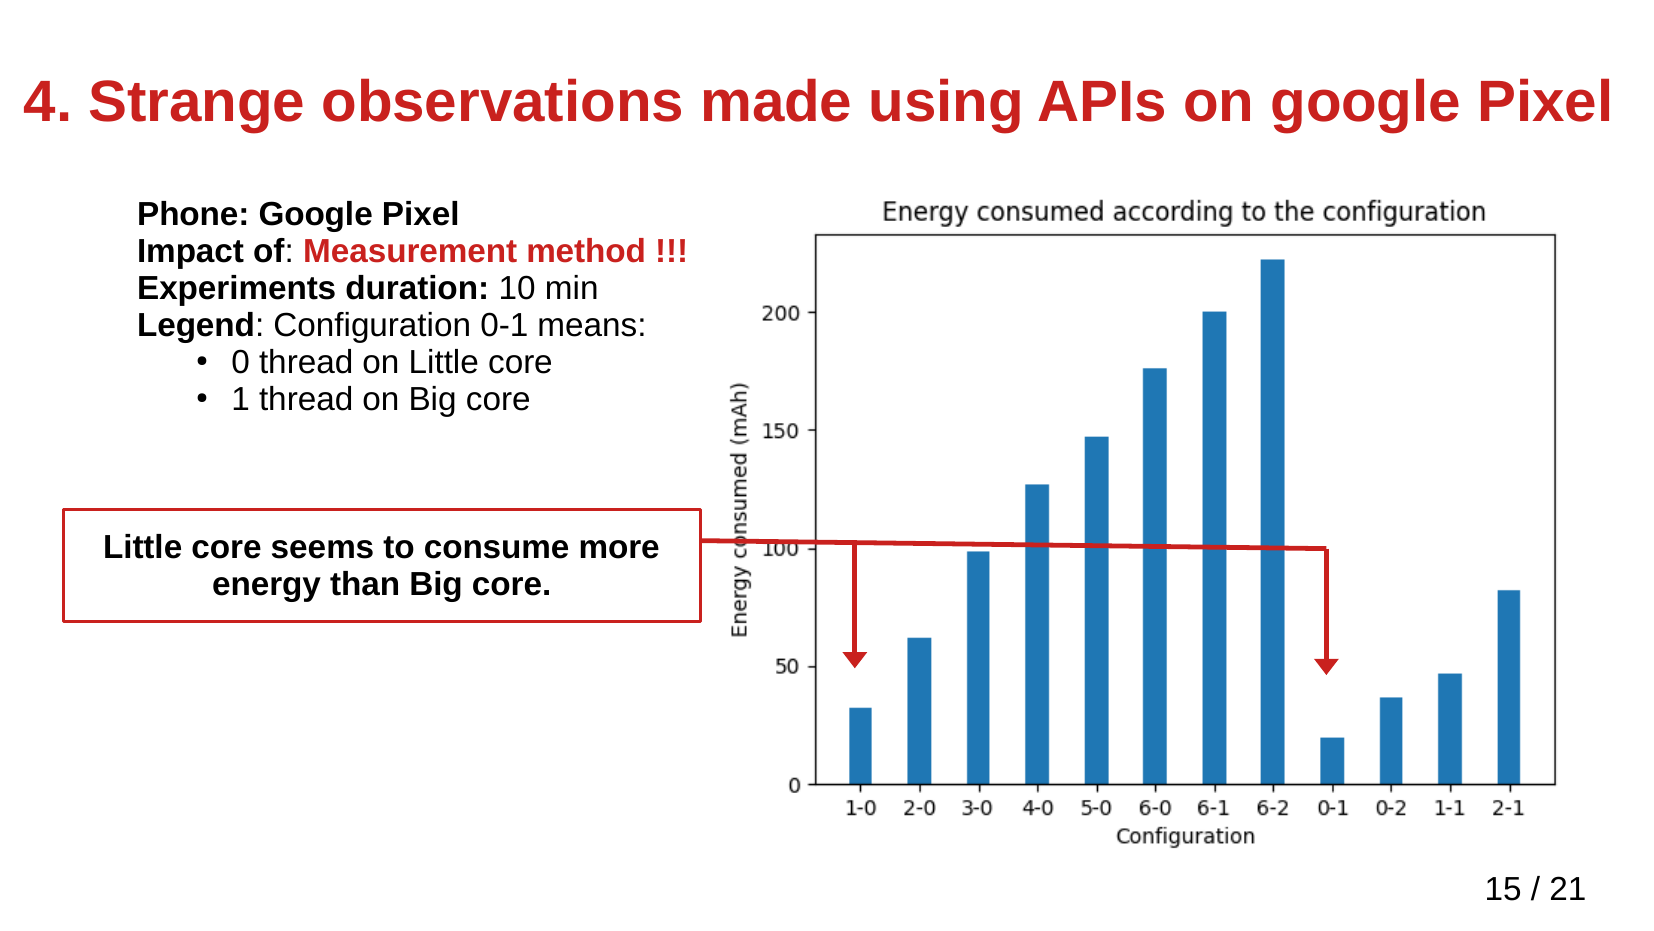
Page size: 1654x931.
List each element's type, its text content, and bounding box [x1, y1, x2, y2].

text_box Little core seems to consume more energy than Big core. [63, 509, 701, 622]
text_box 15 / 21 [1469, 862, 1654, 931]
text_box Phone: Google Pixel Impact of: Measurement method !!! Experiments duration: 10 min Legend: Configuration 0-1 means: 0 thread on Little core 1 thread on Big core [122, 188, 835, 463]
title 4. Strange observations made using APIs on google Pixel [23, 26, 1654, 177]
picture [696, 177, 1650, 863]
